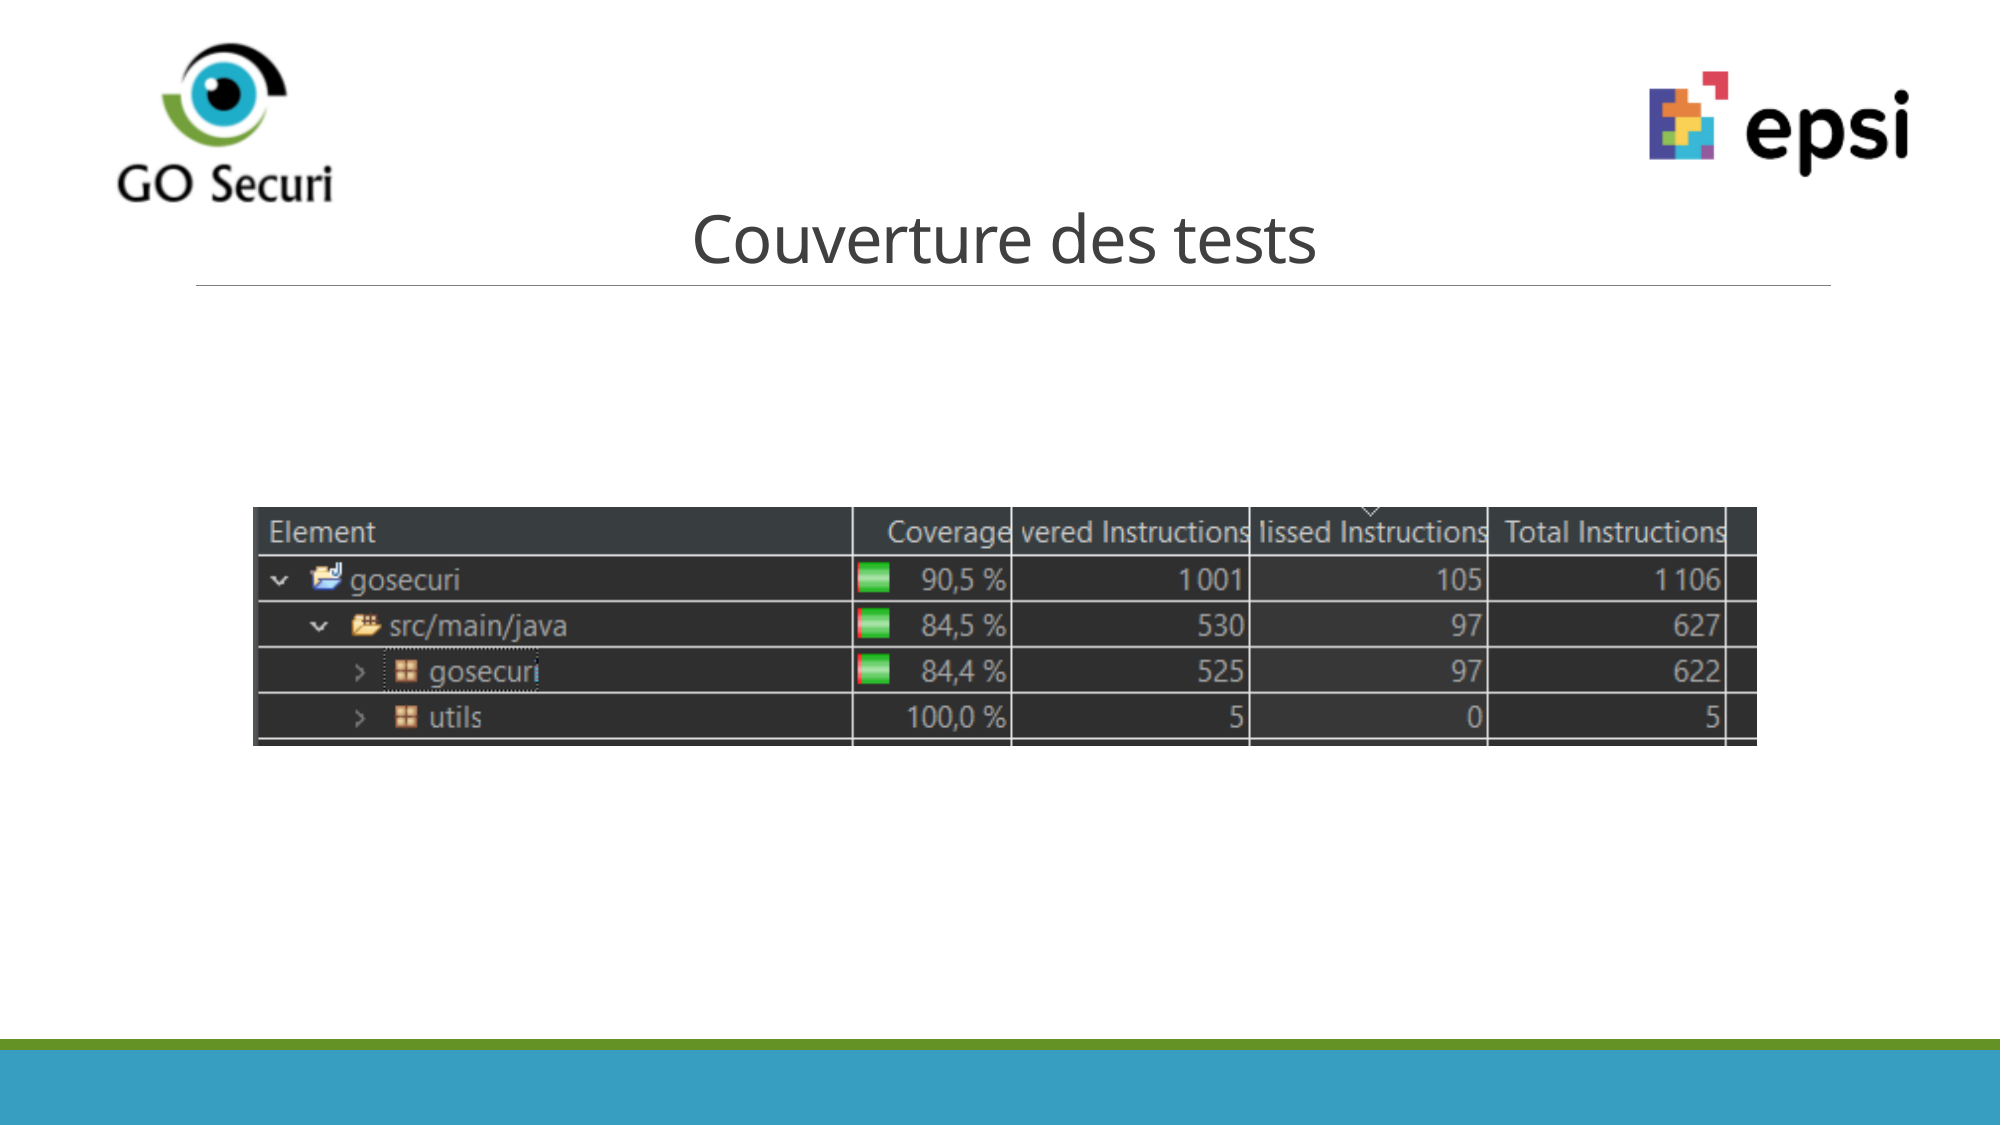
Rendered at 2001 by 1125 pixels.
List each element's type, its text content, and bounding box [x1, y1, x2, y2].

picture [58, 29, 398, 223]
picture [1631, 56, 1953, 196]
picture [253, 507, 1757, 746]
title Couverture des tests [180, 47, 1831, 286]
